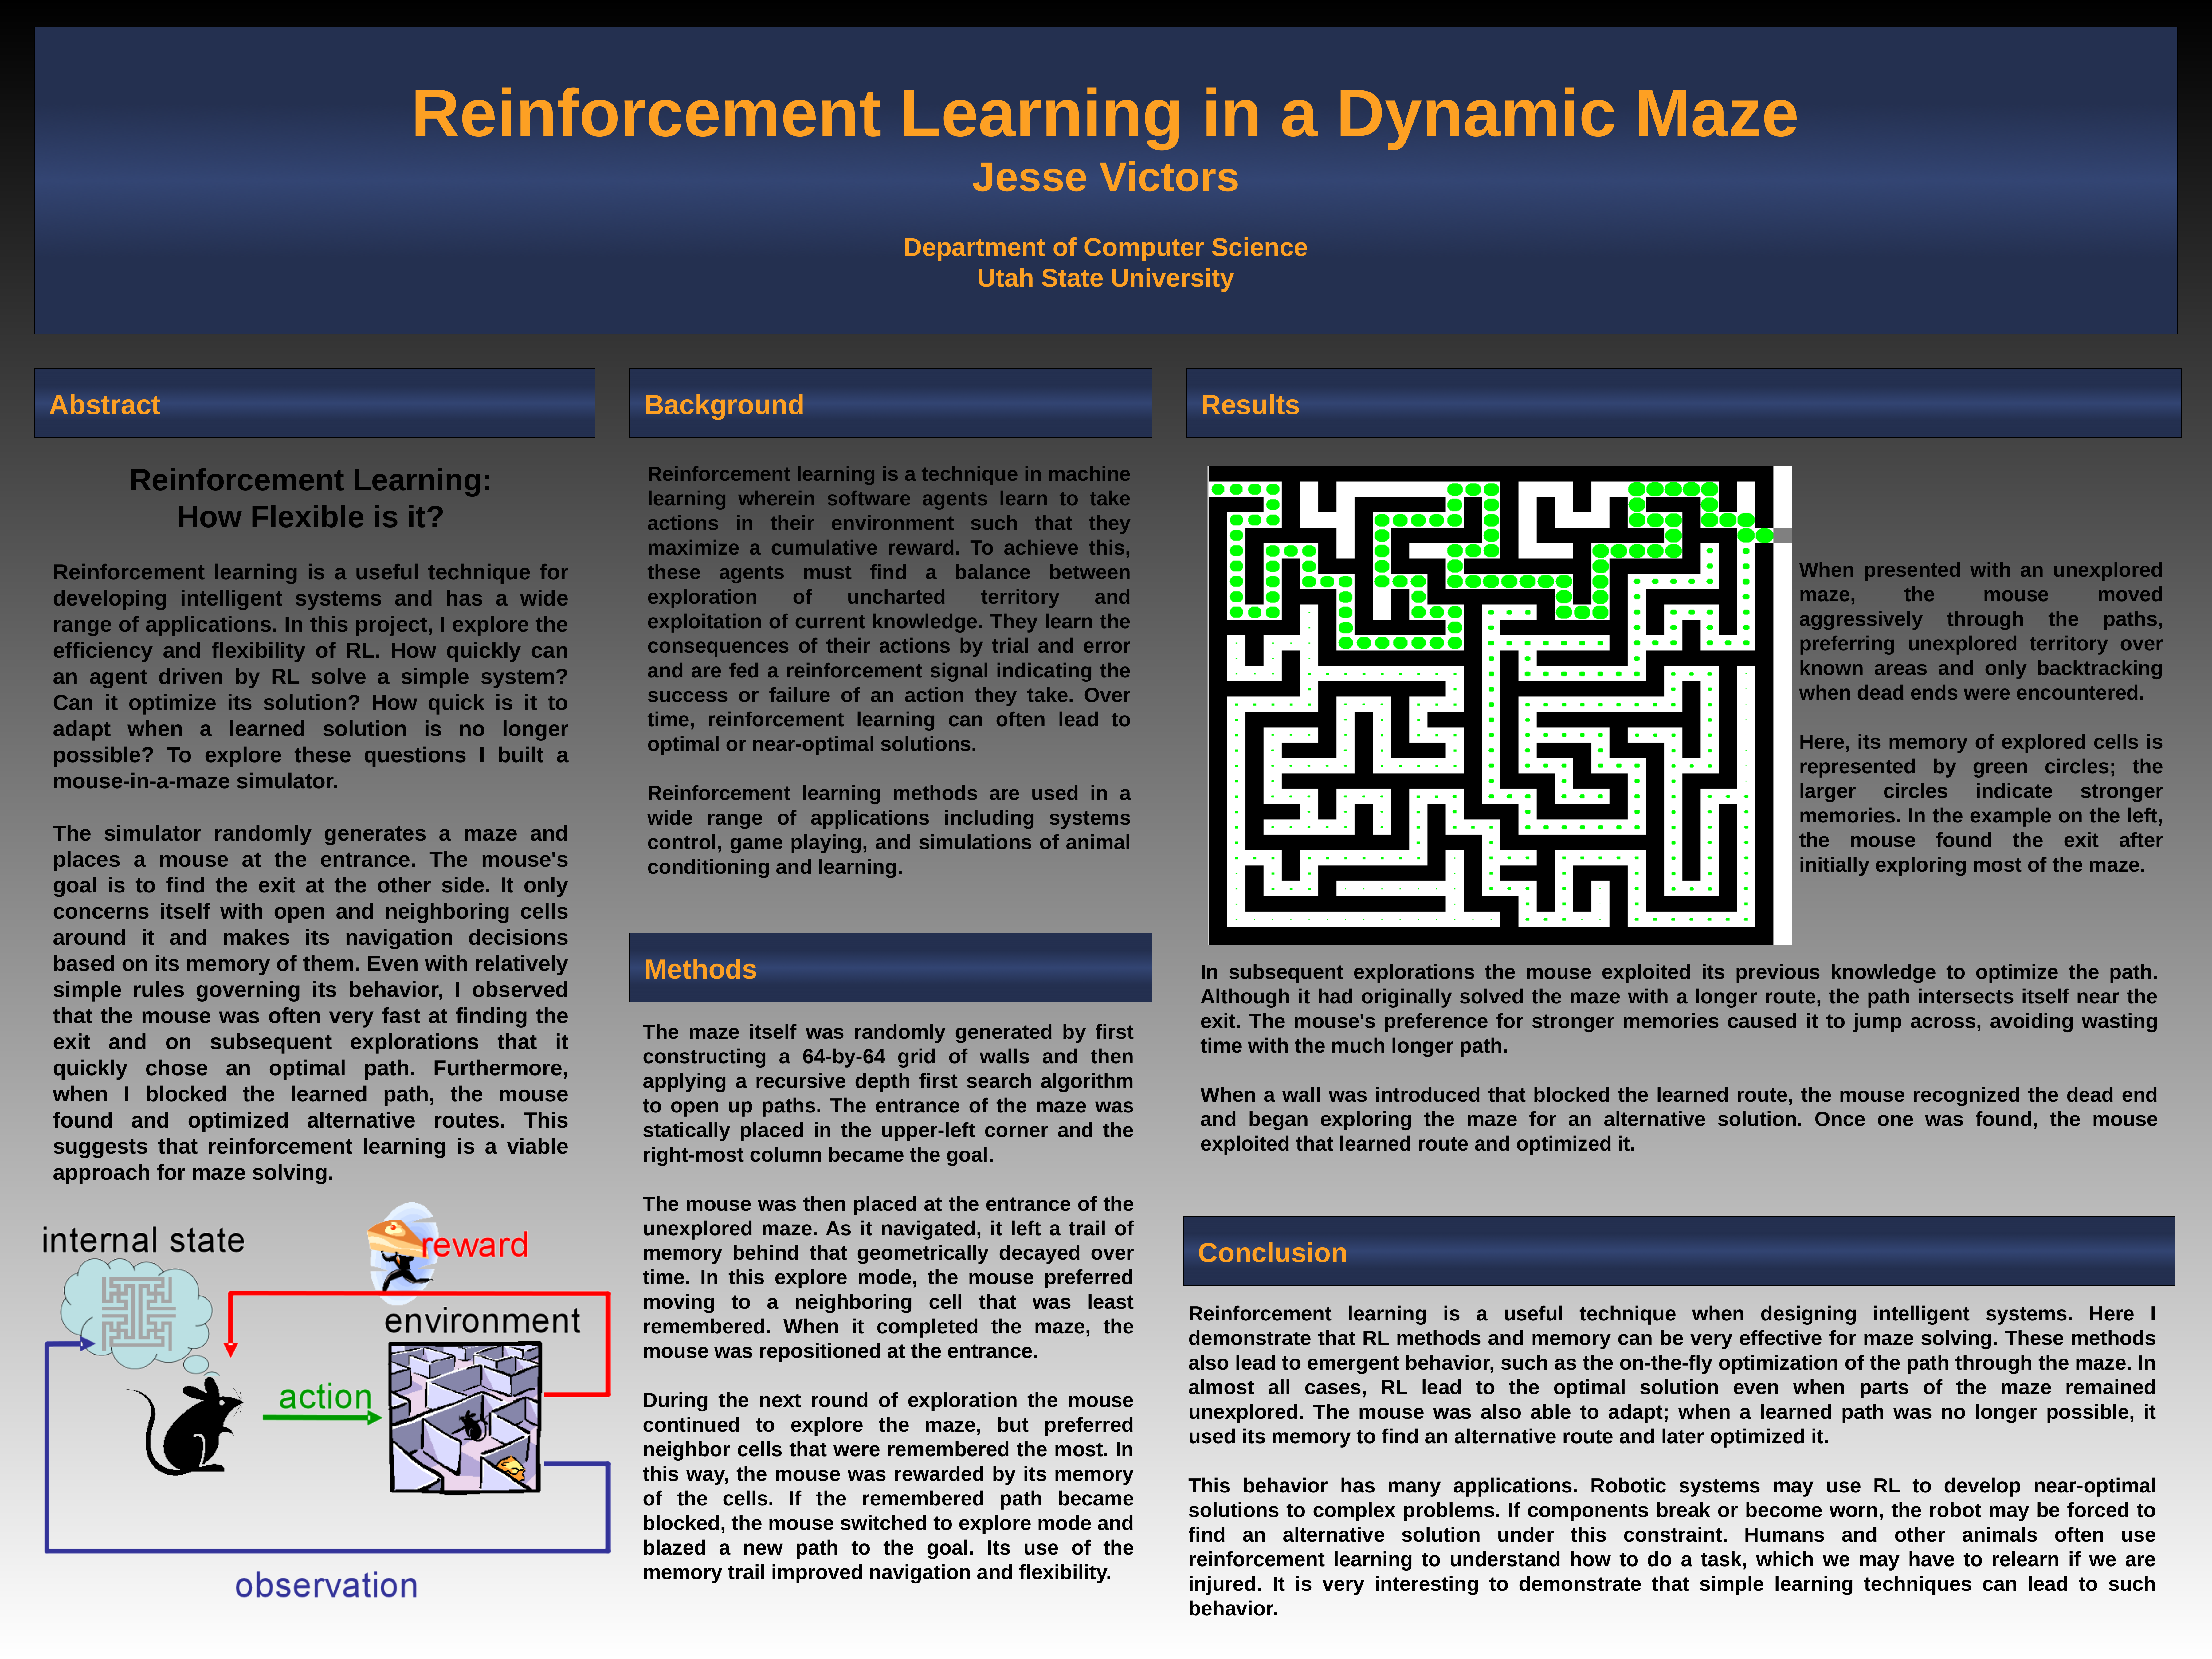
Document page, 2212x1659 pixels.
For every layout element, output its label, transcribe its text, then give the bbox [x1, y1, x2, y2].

text_box Reinforcement learning is a technique in machine learning wherein software agents learn to take actions in their environment such that they maximize a cumulative reward. To achieve this, these agents must find a balance between exploration of uncharted territory and exploitation of current knowledge. They learn the consequences of their actions by trial and error and are fed a reinforcement signal indicating the success or failure of an action they take. Over time, reinforcement learning can often lead to optimal or near-optimal solutions. Reinforcement learning methods are used in a wide range of applications including systems control, game playing, and simulations of animal conditioning and learning. [641, 457, 1139, 882]
text_box Methods [629, 933, 1152, 1002]
text_box Abstract [34, 368, 595, 438]
text_box Reinforcement Learning: How Flexible is it? Reinforcement learning is a useful technique for developing intelligent systems and has a wide range of applications. In this project, I explore the efficiency and flexibility of RL. How quickly can an agent driven by RL solve a simple system? Can it optimize its solution? How quick is it to adapt when a learned solution is no longer possible? To explore these questions I built a mouse-in-a-maze simulator. The simulator randomly generates a maze and places a mouse at the entrance. The mouse's goal is to find the exit at the other side. It only concerns itself with open and neighboring cells around it and makes its navigation decisions based on its memory of them. Even with relatively simple rules governing its behavior, I observed that the mouse was often very fast at finding the exit and on subsequent explorations that it quickly chose an optimal path. Furthermore, when I blocked the learned path, the mouse found and optimized alternative routes. This suggests that reinforcement learning is a viable approach for maze solving. [46, 456, 576, 1188]
picture [41, 1202, 611, 1606]
text_box Reinforcement learning is a useful technique when designing intelligent systems. Here I demonstrate that RL methods and memory can be very effective for maze solving. These methods also lead to emergent behavior, such as the on-the-fly optimization of the path through the maze. In almost all cases, RL lead to the optimal solution even when parts of the maze remained unexplored. The mouse was also able to adapt; when a learned path was no longer possible, it used its memory to find an alternative route and later optimized it. This behavior has many applications. Robotic systems may use RL to develop near-optimal solutions to complex problems. If components break or become worn, the robot may be forced to find an alternative solution under this constraint. Humans and other animals often use reinforcement learning to understand how to do a task, which we may have to relearn if we are injured. It is very interesting to demonstrate that simple learning techniques can lead to such behavior. [1184, 1299, 2162, 1621]
text_box The maze itself was randomly generated by first constructing a 64-by-64 grid of walls and then applying a recursive depth first search algorithm to open up paths. The entrance of the maze was statically placed in the upper-left corner and the right-most column became the goal. The mouse was then placed at the entrance of the unexplored maze. As it navigated, it left a trail of memory behind that geometrically decayed over time. In this explore mode, the mouse preferred moving to a neighboring cell that was least remembered. When it completed the maze, the mouse was repositioned at the entrance. During the next round of exploration the mouse continued to explore the maze, but preferred neighbor cells that were remembered the most. In this way, the mouse was rewarded by its memory of the cells. If the remembered path became blocked, the mouse switched to explore mode and blazed a new path to the goal. Its use of the memory trail improved navigation and flexibility. [636, 1015, 1141, 1587]
text_box When presented with an unexplored maze, the mouse moved aggressively through the paths, preferring unexplored territory over known areas and only backtracking when dead ends were encountered. Here, its memory of explored cells is represented by green circles; the larger circles indicate stronger memories. In the example on the left, the mouse found the exit after initially exploring most of the maze. [1792, 553, 2171, 880]
title Reinforcement Learning in a Dynamic Maze Jesse Victors Department of Computer Science Utah State University [34, 27, 2178, 334]
text_box Background [629, 368, 1152, 438]
text_box Results [1186, 368, 2181, 438]
text_box In subsequent explorations the mouse exploited its previous knowledge to optimize the path. Although it had originally solved the maze with a longer route, the path intersects itself near the exit. The mouse's preference for stronger memories caused it to jump across, avoiding wasting time with the much longer path. When a wall was introduced that blocked the learned route, the mouse recognized the dead end and began exploring the maze for an alternative solution. Once one was found, the mouse exploited that learned route and optimized it. [1194, 955, 2166, 1159]
text_box Conclusion [1183, 1216, 2175, 1286]
picture [1207, 466, 1792, 945]
